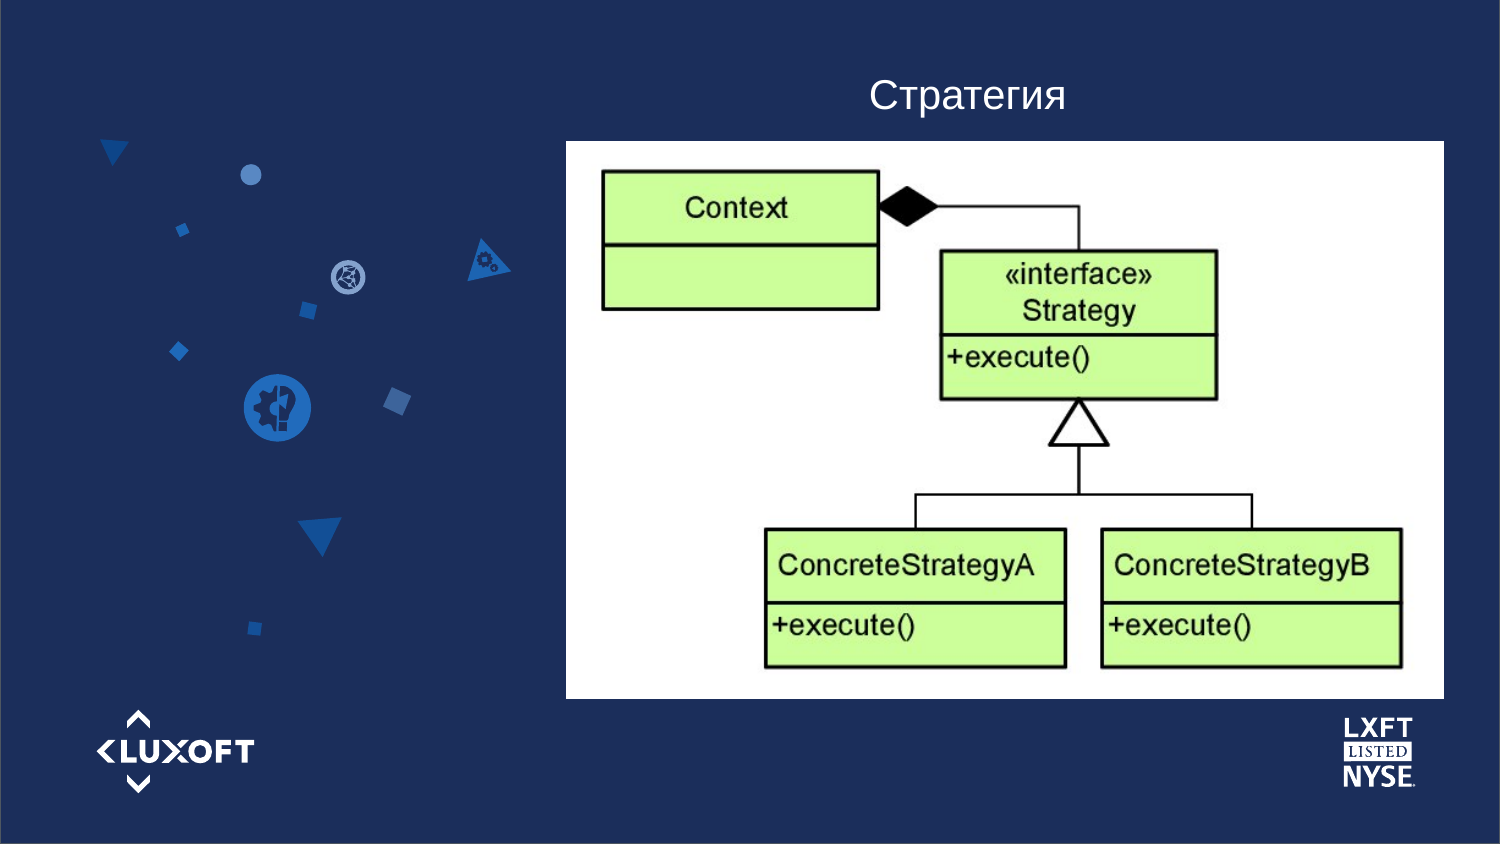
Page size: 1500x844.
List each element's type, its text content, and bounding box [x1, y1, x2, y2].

title Стратегия [868, 23, 1335, 141]
picture [566, 141, 1444, 699]
